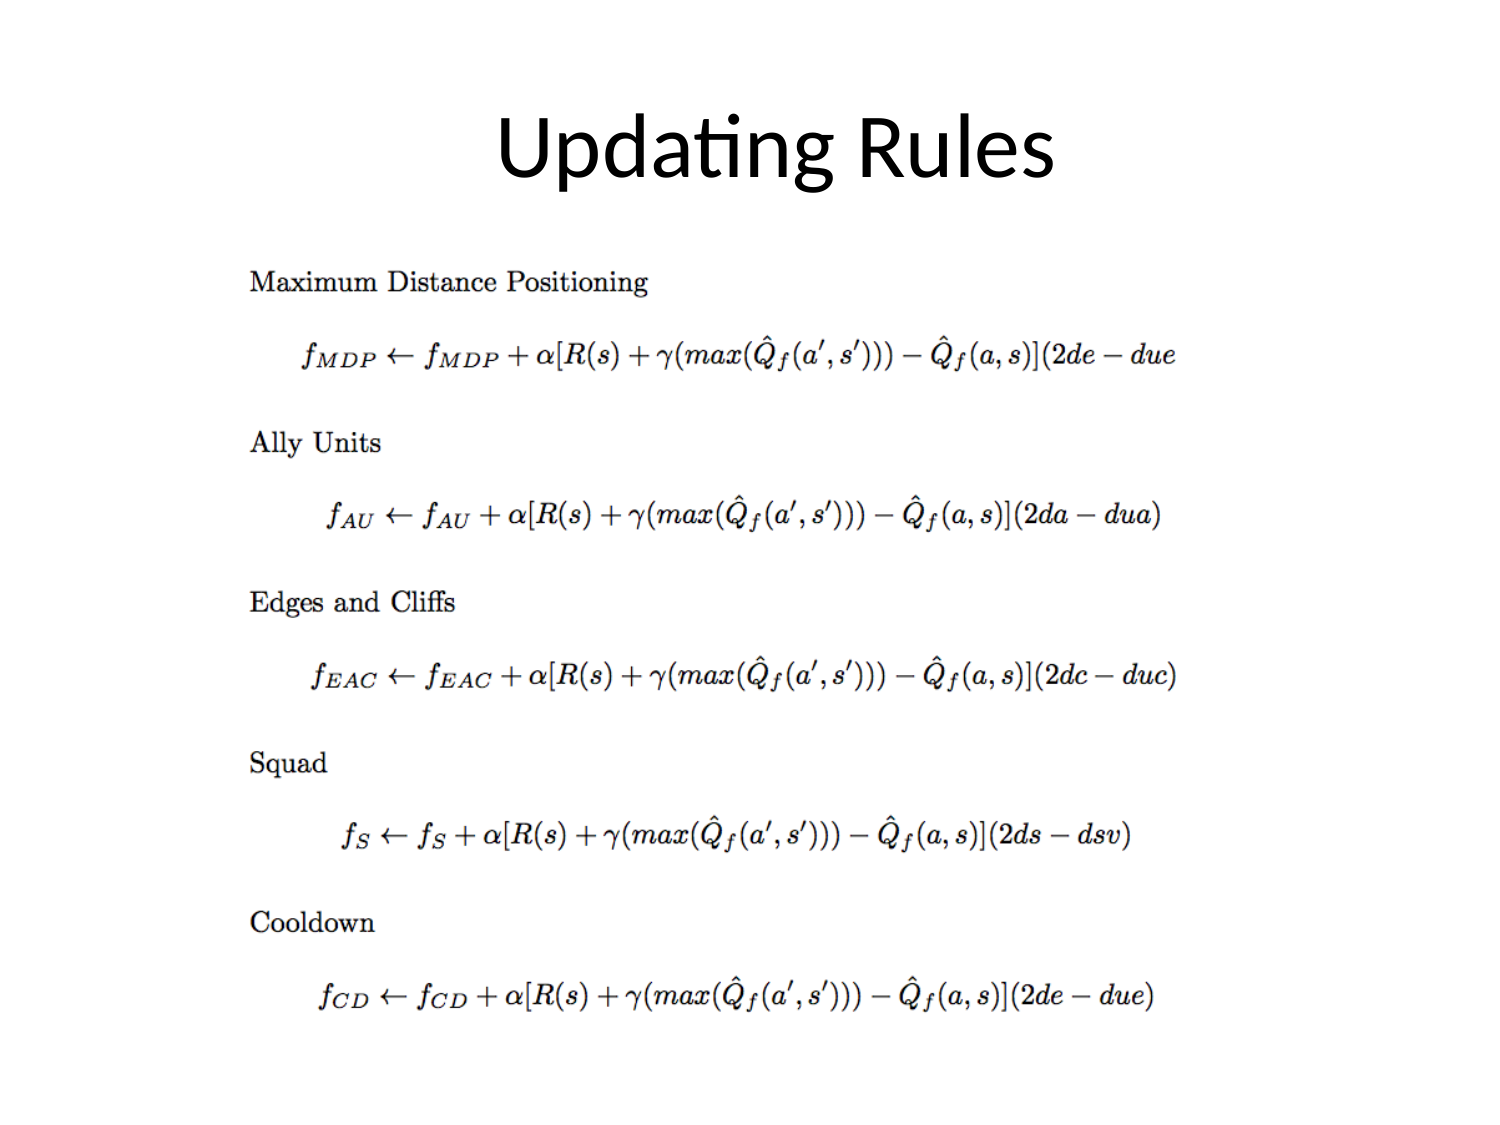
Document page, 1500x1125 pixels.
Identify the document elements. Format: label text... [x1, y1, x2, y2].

picture [232, 259, 1176, 1038]
title Updating Rules [172, 0, 1380, 282]
